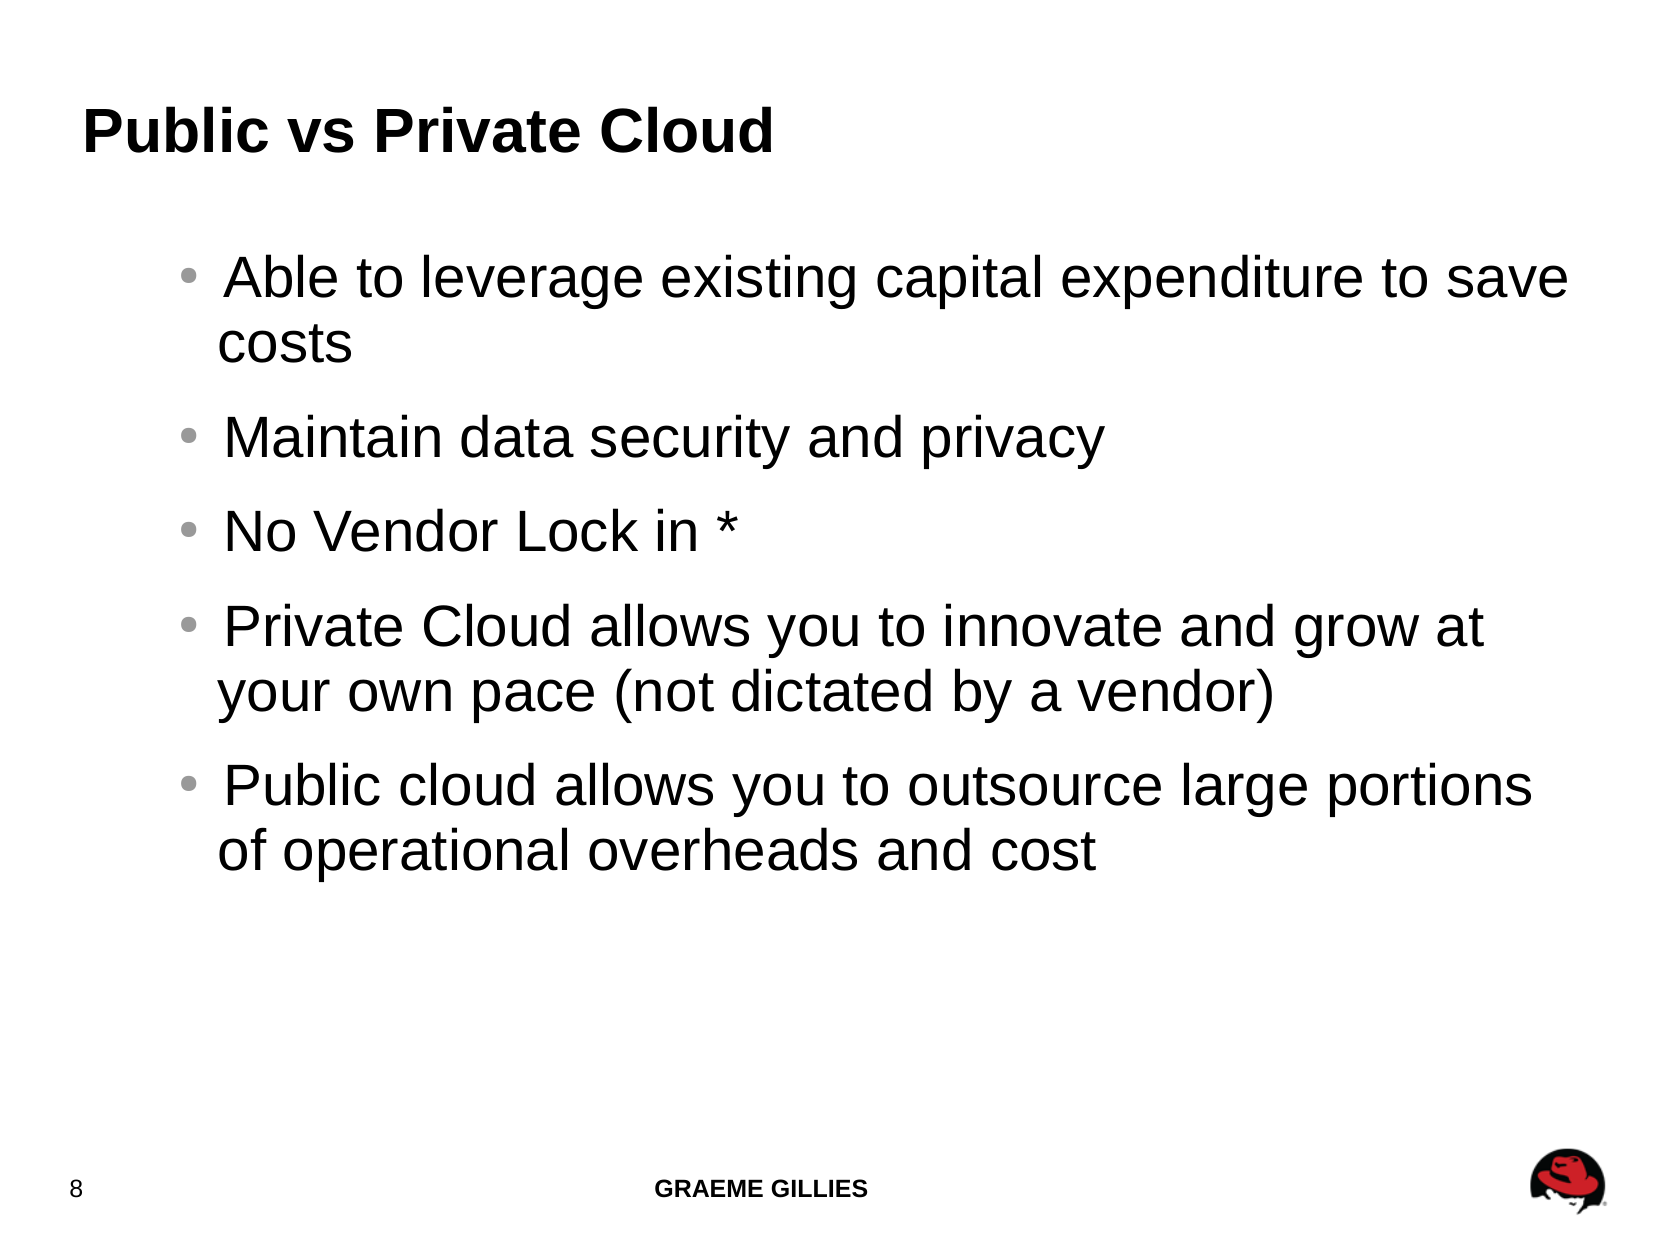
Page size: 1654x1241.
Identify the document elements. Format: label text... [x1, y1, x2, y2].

list Able to leverage existing capital expenditure to save costs Maintain data security and privacy No Vendor Lock in * Private Cloud allows you to innovate and grow at your own pace (not dictated by a vendor) Public cloud allows you to outsource large portions of operational overheads and cost [86, 244, 1576, 1039]
title Public vs Private Cloud [82, 37, 1571, 226]
picture [1529, 1146, 1613, 1224]
